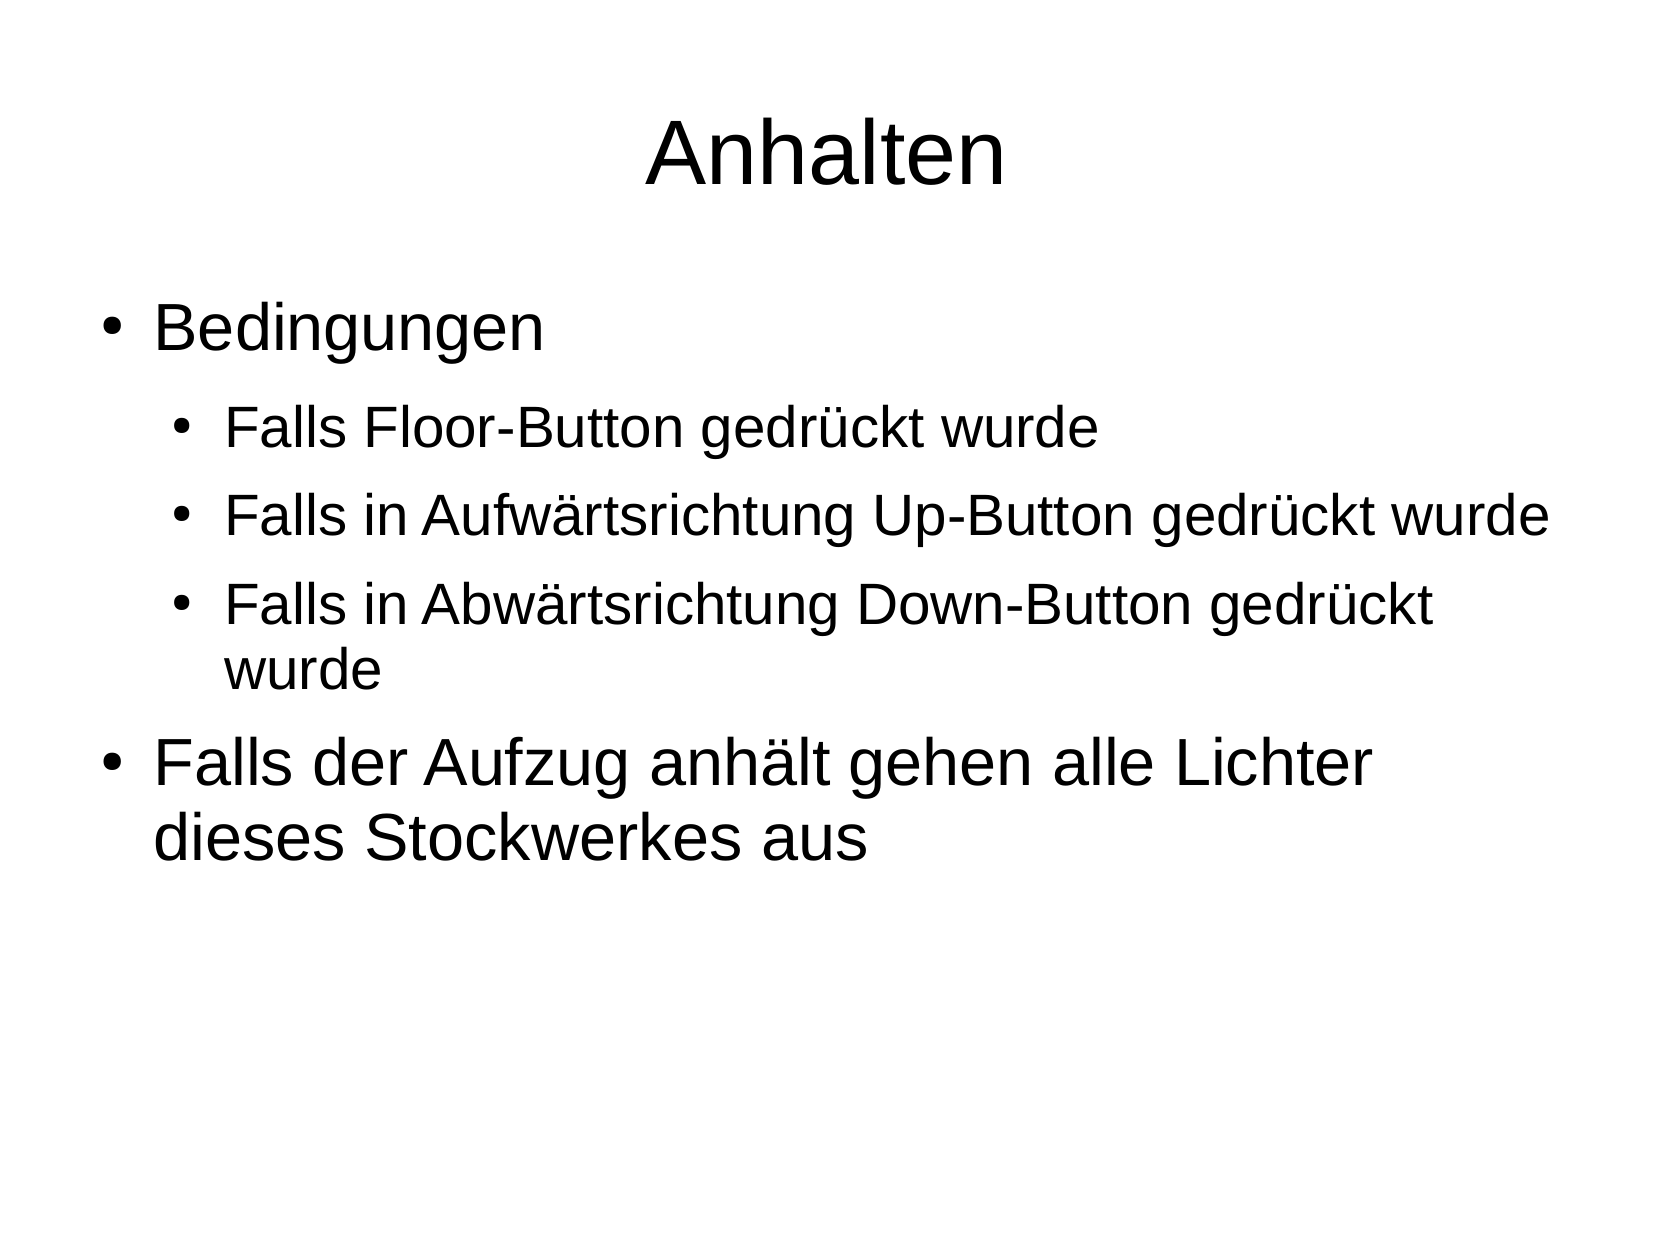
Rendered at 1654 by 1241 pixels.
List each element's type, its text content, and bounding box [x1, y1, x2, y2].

list Bedingungen Falls Floor-Button gedrückt wurde Falls in Aufwärtsrichtung Up-Button gedrückt wurde Falls in Abwärtsrichtung Down-Button gedrückt wurde Falls der Aufzug anhält gehen alle Lichter dieses Stockwerkes aus [82, 290, 1571, 1109]
title Anhalten [82, 56, 1571, 250]
